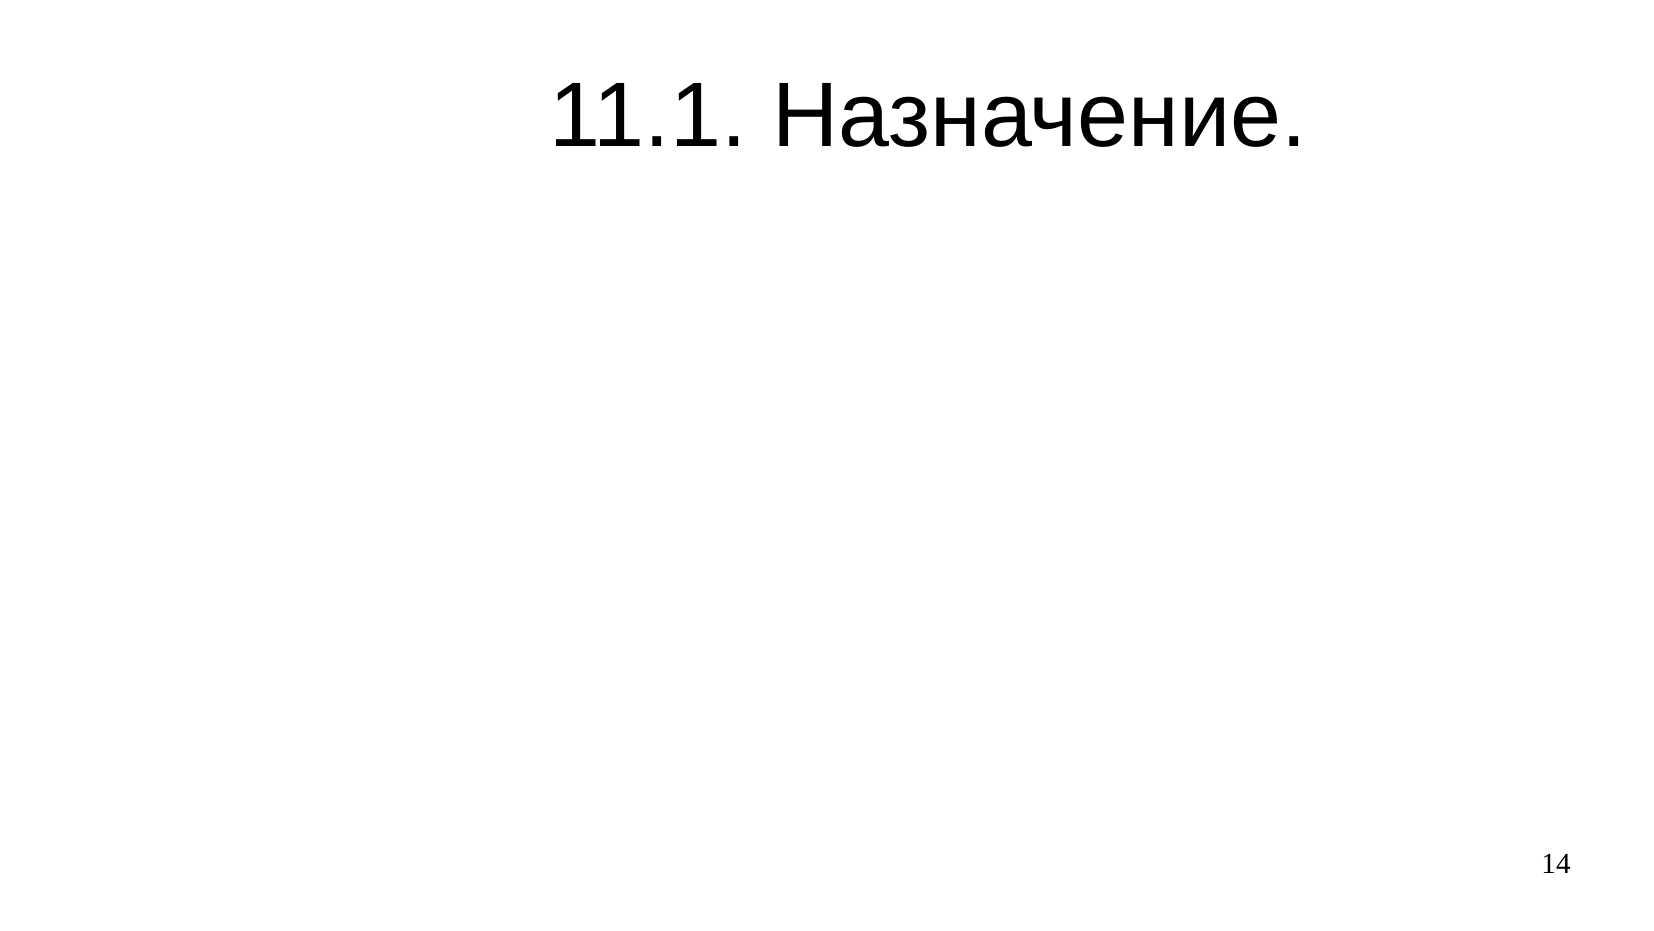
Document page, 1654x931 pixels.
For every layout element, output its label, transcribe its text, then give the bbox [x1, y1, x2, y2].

title 11.1. Назначение. [82, 37, 1571, 193]
